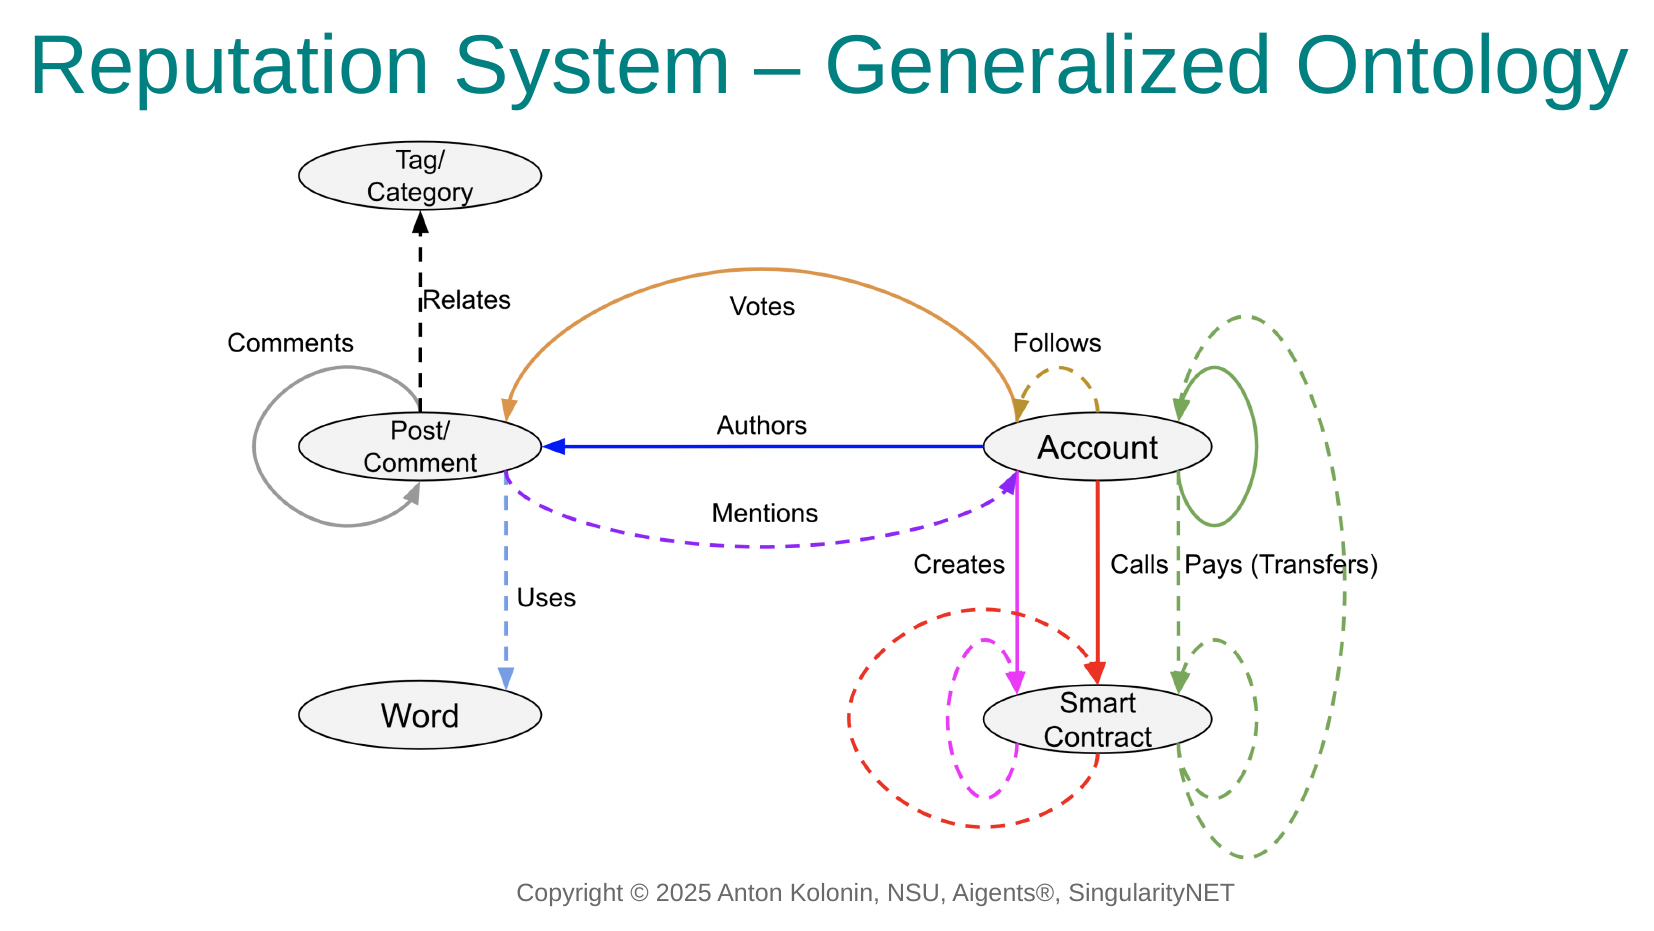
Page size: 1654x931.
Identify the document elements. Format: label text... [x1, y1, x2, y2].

picture [220, 135, 1383, 865]
text_box Reputation System – Generalized Ontology [1, 1, 1654, 129]
